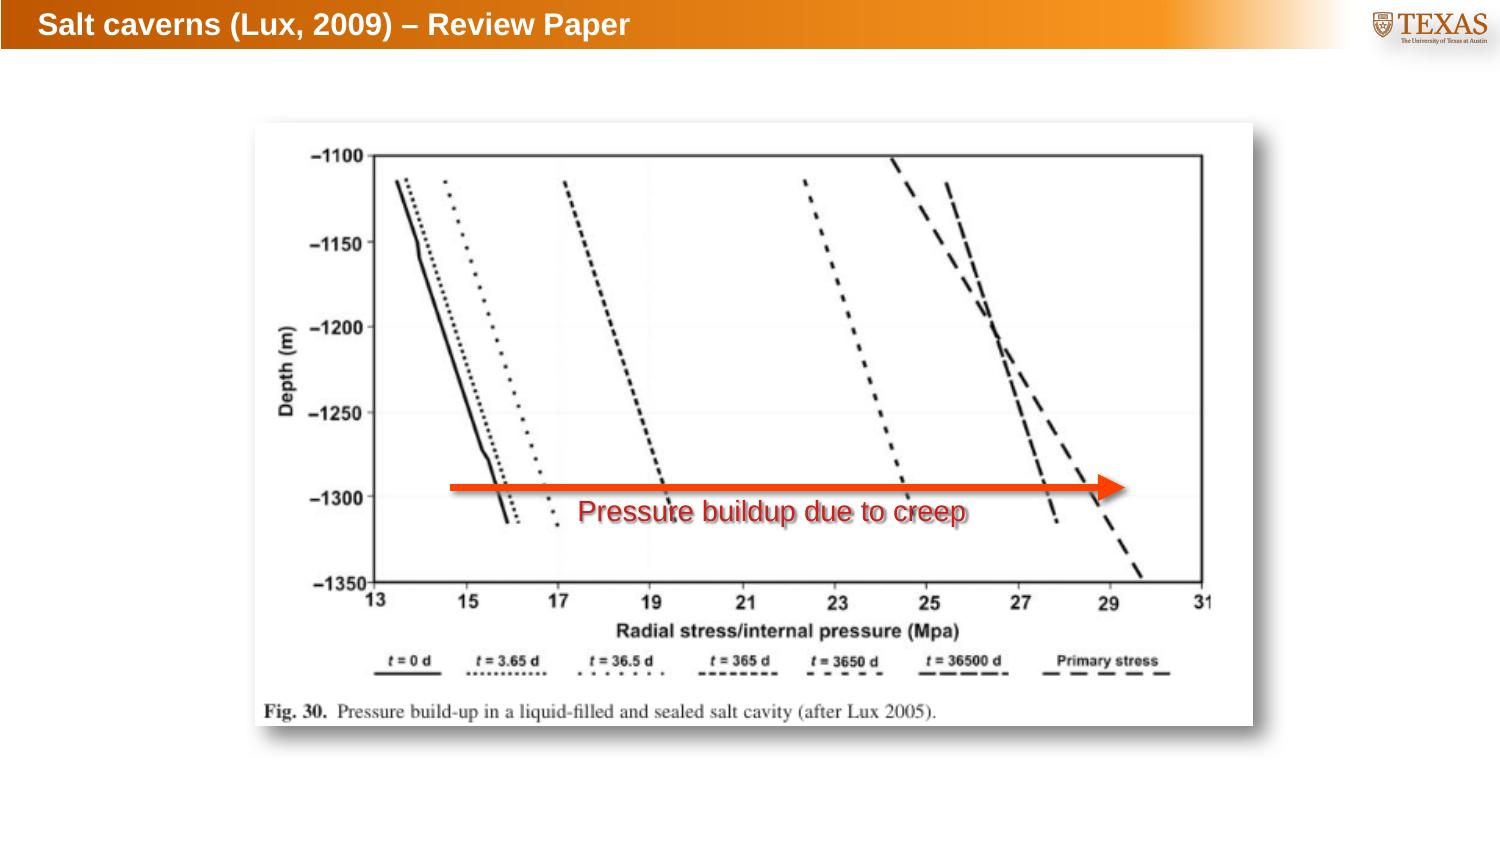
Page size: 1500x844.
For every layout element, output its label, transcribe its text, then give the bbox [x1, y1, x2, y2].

title Salt caverns (Lux, 2009) – Review Paper [37, 0, 1126, 49]
picture [1348, 0, 1500, 68]
text_box Pressure buildup due to creep [562, 487, 1013, 535]
picture [255, 123, 1253, 726]
